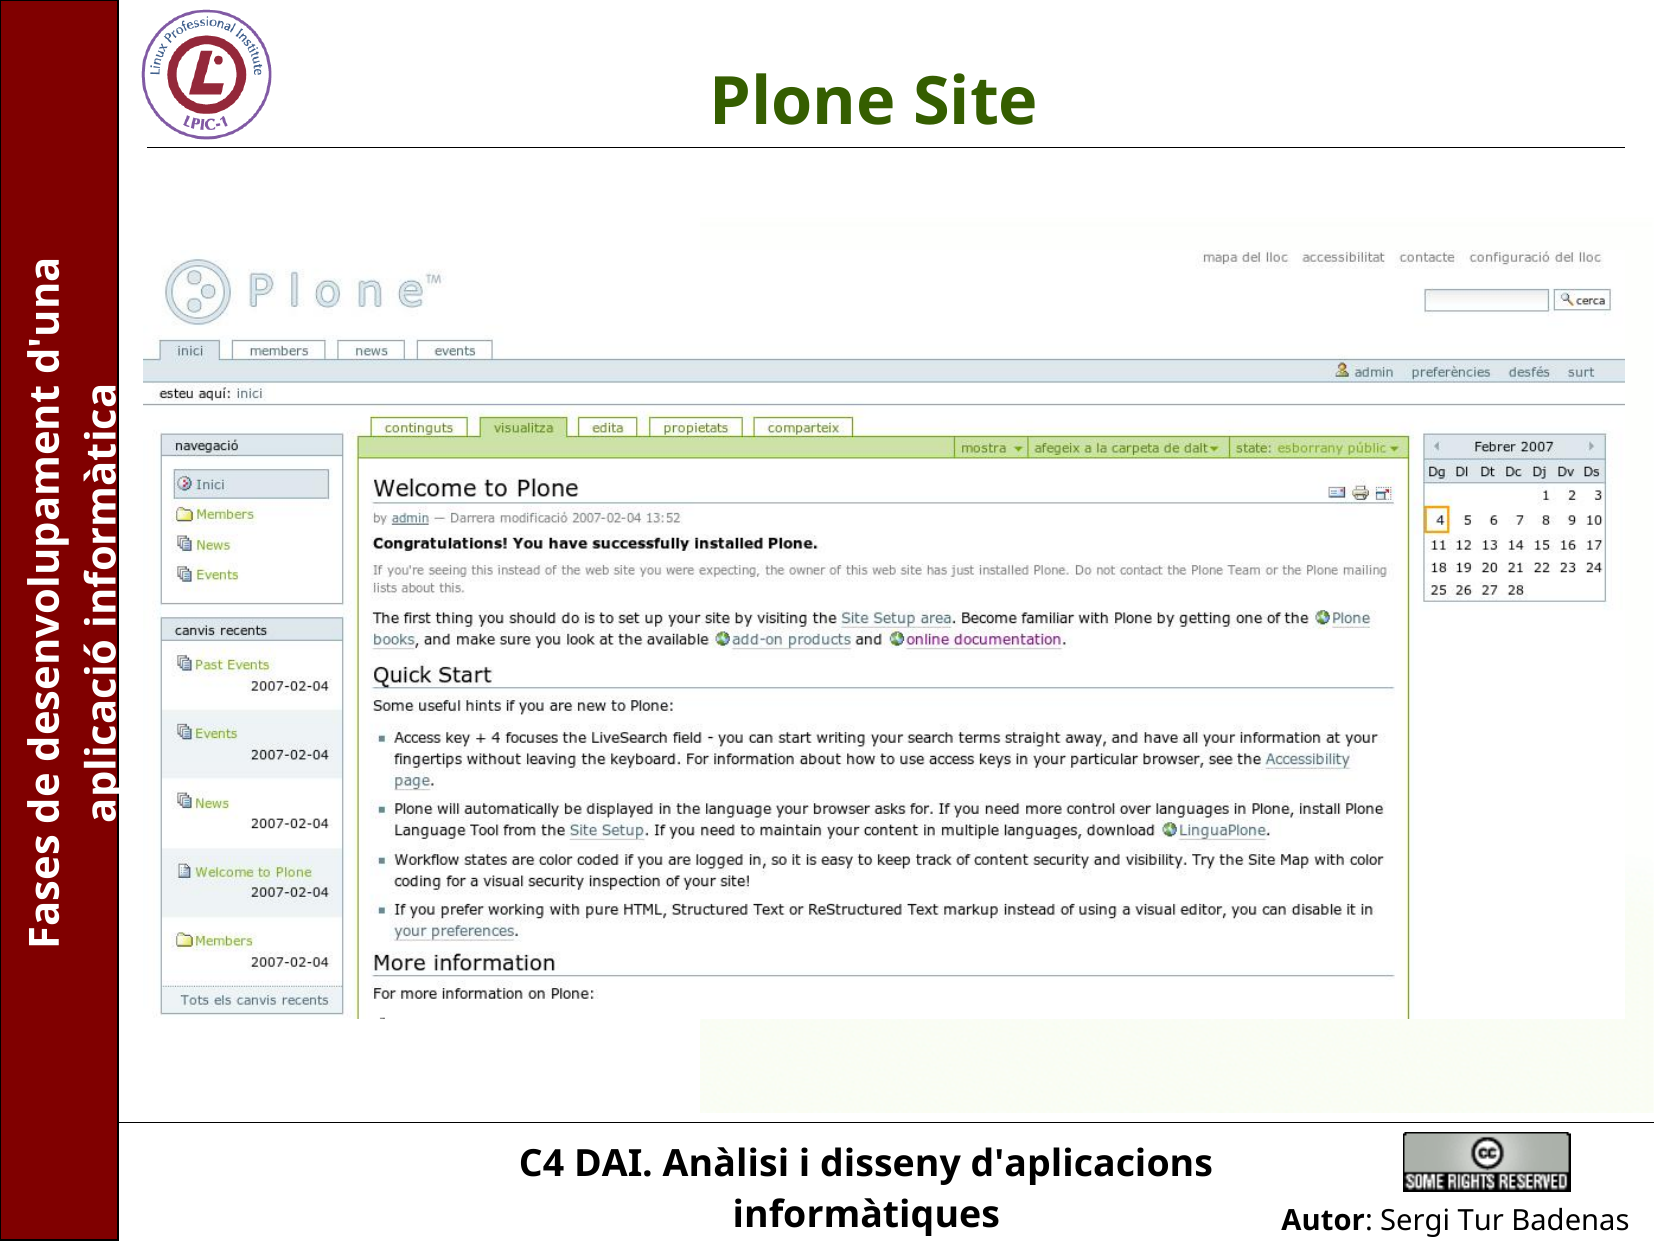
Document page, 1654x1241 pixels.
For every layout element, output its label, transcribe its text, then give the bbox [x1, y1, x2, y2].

picture [135, 5, 277, 55]
picture [143, 217, 1654, 1113]
title Plone Site [129, 55, 1619, 142]
picture [1403, 1132, 1571, 1192]
